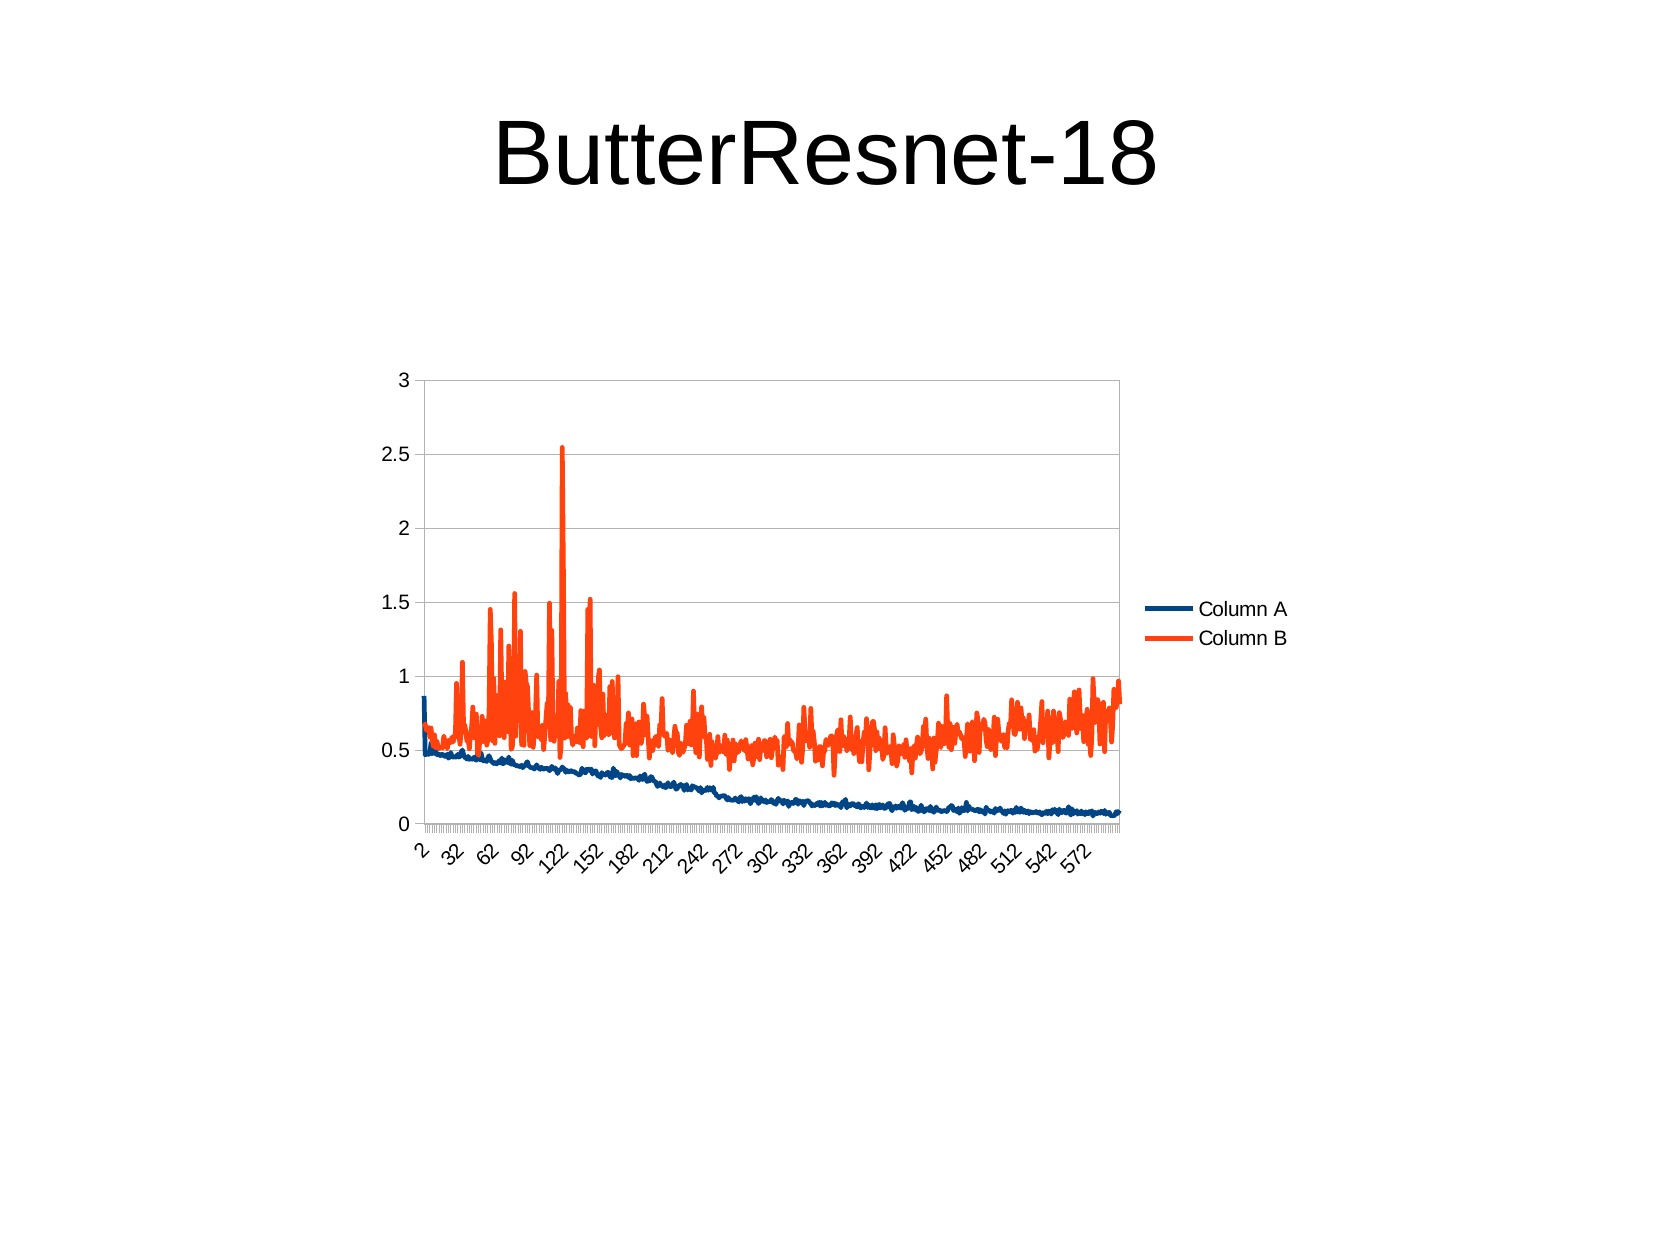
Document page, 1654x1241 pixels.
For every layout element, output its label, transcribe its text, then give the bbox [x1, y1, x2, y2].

chart [362, 357, 1308, 890]
title ButterResnet-18 [82, 49, 1571, 257]
